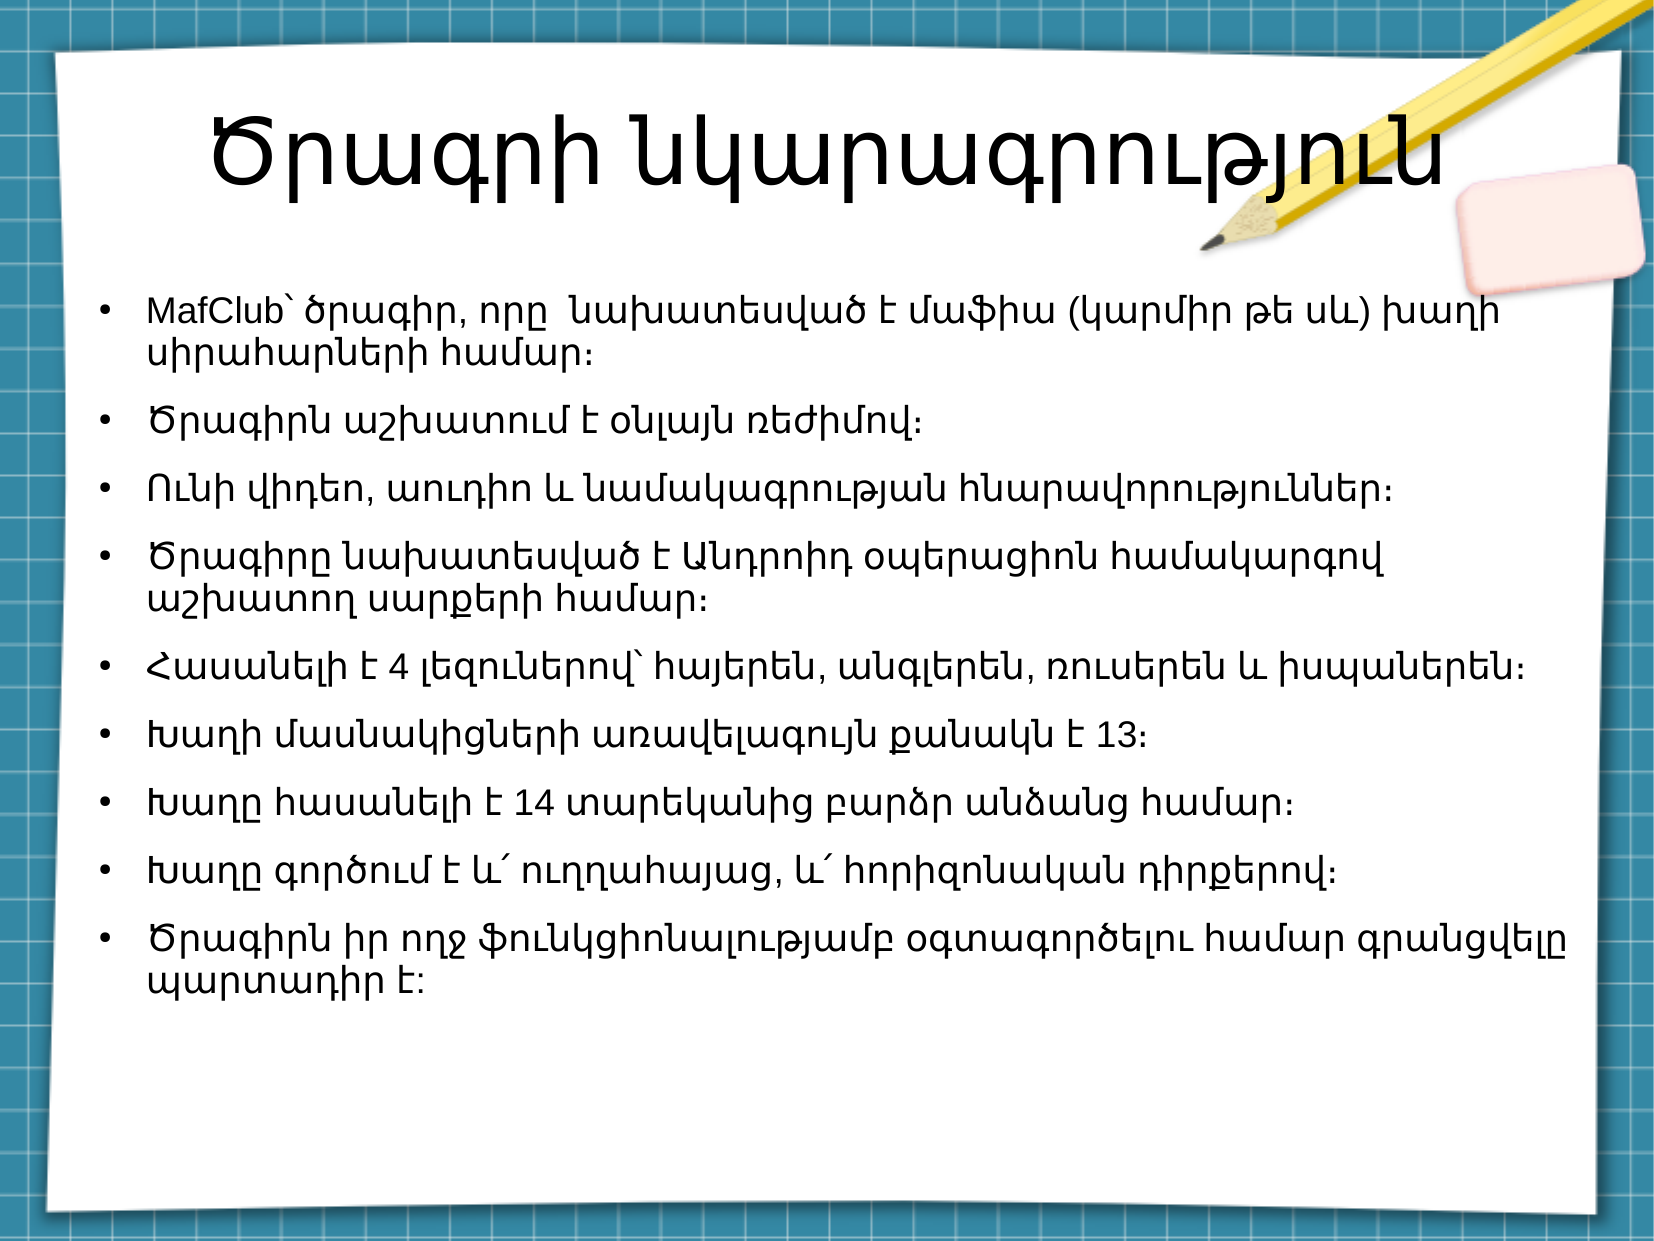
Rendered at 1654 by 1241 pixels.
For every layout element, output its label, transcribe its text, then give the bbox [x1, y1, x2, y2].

list MafClub՝ ծրագիր, որը նախատեսված է մաֆիա (կարմիր թե սև) խաղի սիրահարների համար։ Ծրագիրն աշխատում է օնլայն ռեժիմով։ Ունի վիդեո, աուդիո և նամակագրության հնարավորություններ։ Ծրագիրը նախատեսված է Անդրոիդ օպերացիոն համակարգով աշխատող սարքերի համար։ Հասանելի է 4 լեզուներով՝ հայերեն, անգլերեն, ռուսերեն և իսպաներեն։ Խաղի մասնակիցների առավելագույն քանակն է 13։ Խաղը հասանելի է 14 տարեկանից բարձր անձանց համար։ Խաղը գործում է և՛ ուղղահայաց, և՛ հորիզոնական դիրքերով։ Ծրագիրն իր ողջ ֆունկցիոնալությամբ օգտագործելու համար գրանցվելը պարտադիր է: [82, 290, 1571, 1010]
picture [0, 0, 1654, 1241]
title Ծրագրի նկարագրություն [82, 49, 1571, 257]
